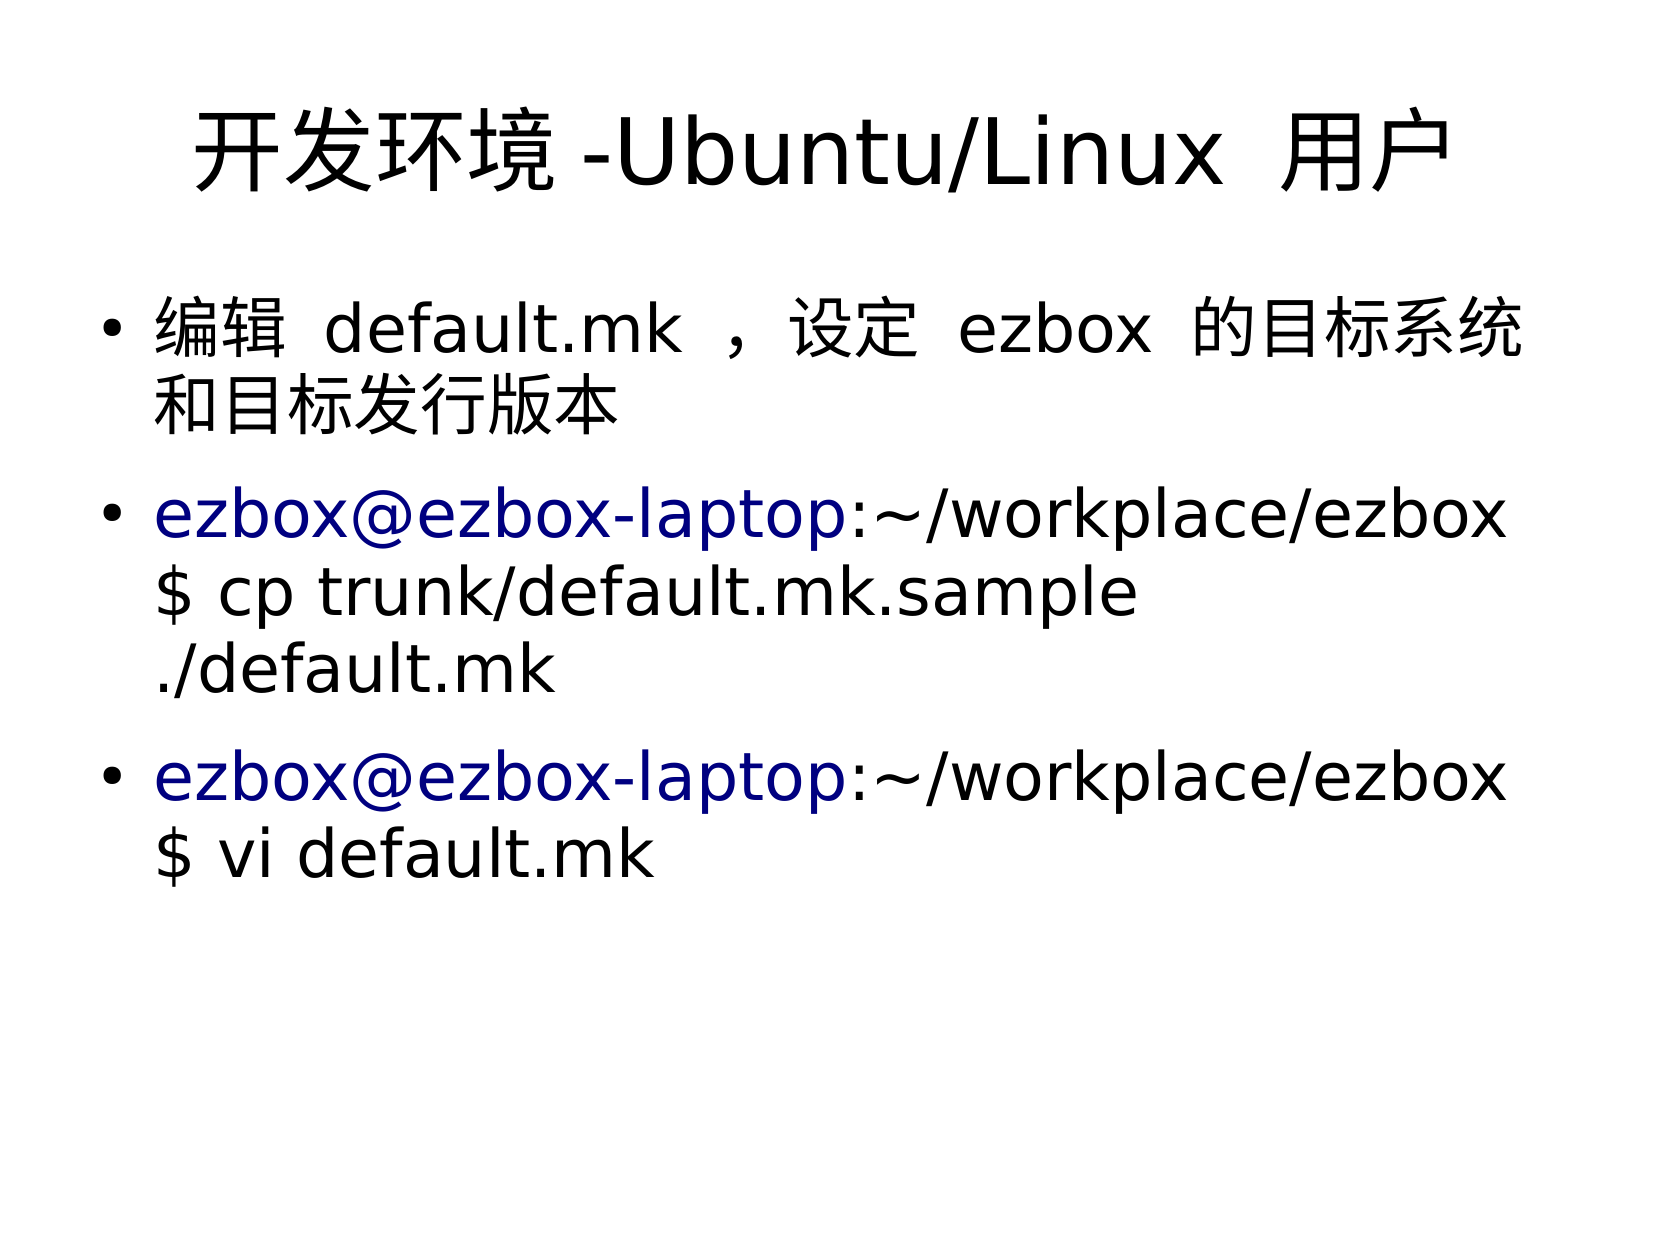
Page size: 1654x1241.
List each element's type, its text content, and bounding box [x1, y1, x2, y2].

title 开发环境-Ubuntu/Linux 用户 [82, 49, 1571, 257]
list 编辑 default.mk ，设定 ezbox 的目标系统和目标发行版本 ezbox@ezbox-laptop:~/workplace/ezbox $ cp trunk/default.mk.sample ./default.mk ezbox@ezbox-laptop:~/workplace/ezbox $ vi default.mk [82, 290, 1538, 1010]
